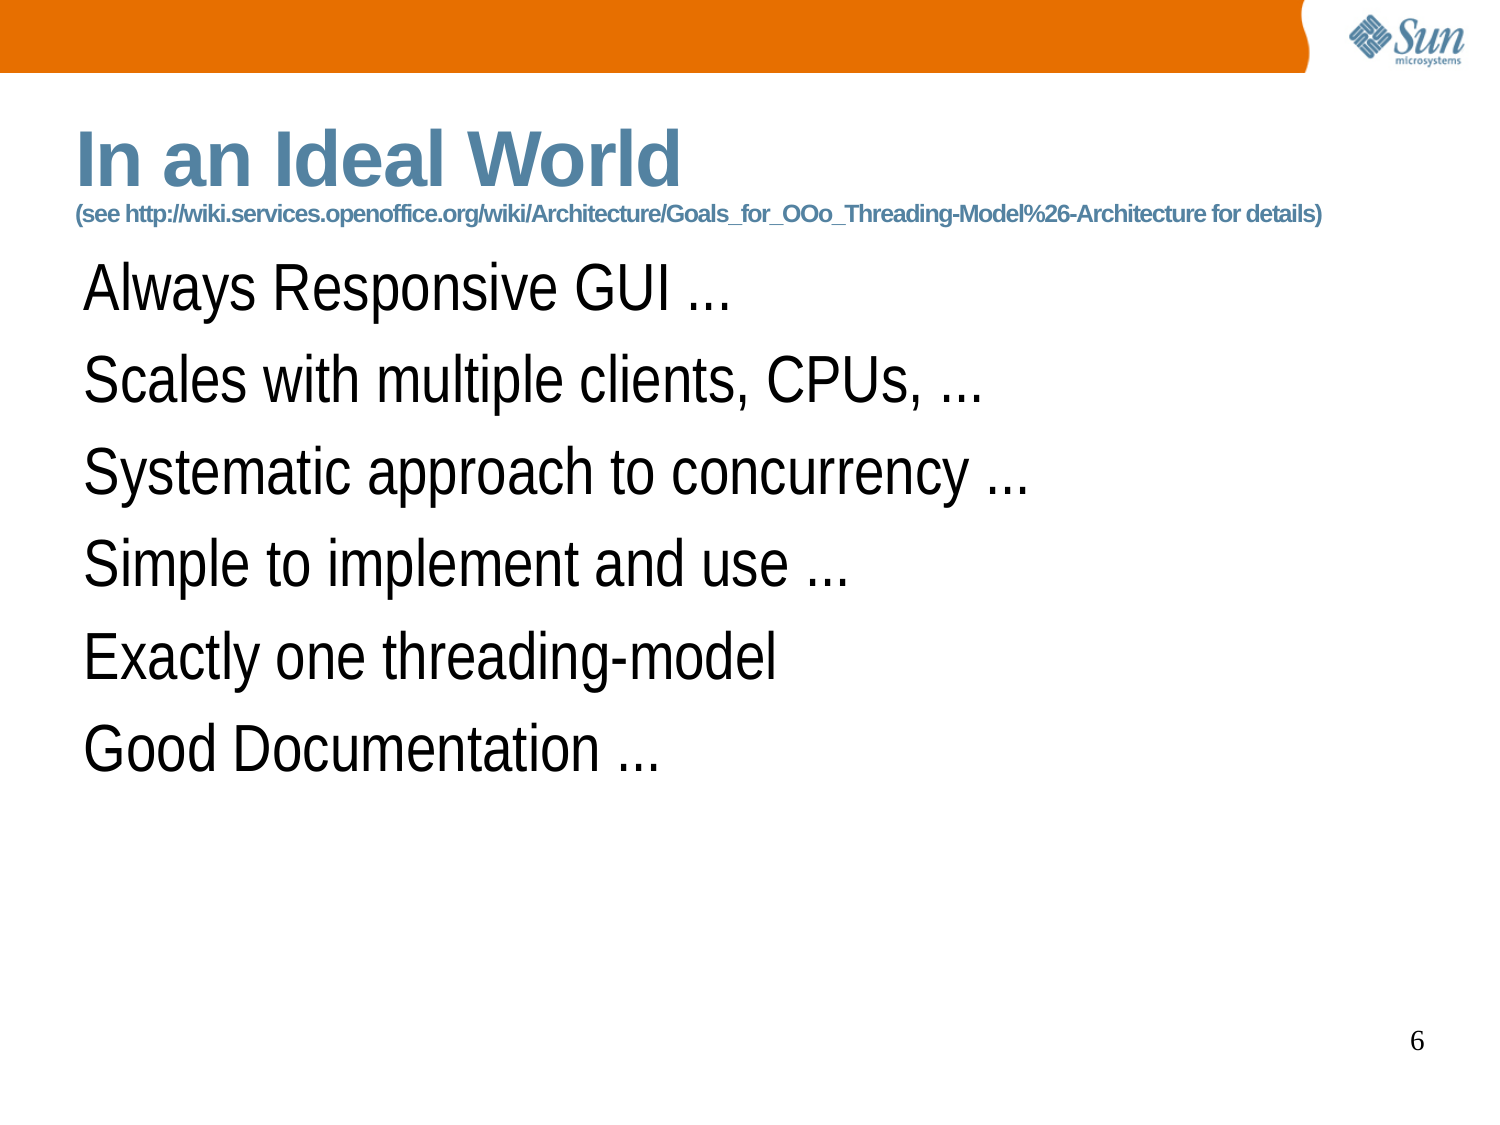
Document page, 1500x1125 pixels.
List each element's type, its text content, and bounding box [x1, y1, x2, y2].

list Always Responsive GUI ... Scales with multiple clients, CPUs, ... Systematic approach to concurrency ... Simple to implement and use ... Exactly one threading-model Good Documentation ... [64, 258, 1401, 1062]
picture [0, 0, 1500, 73]
title In an Ideal World (see http://wiki.services.openoffice.org/wiki/Architecture/Goals_for_OOo_Threading-Model%26-Architecture for details) [75, 123, 1437, 237]
